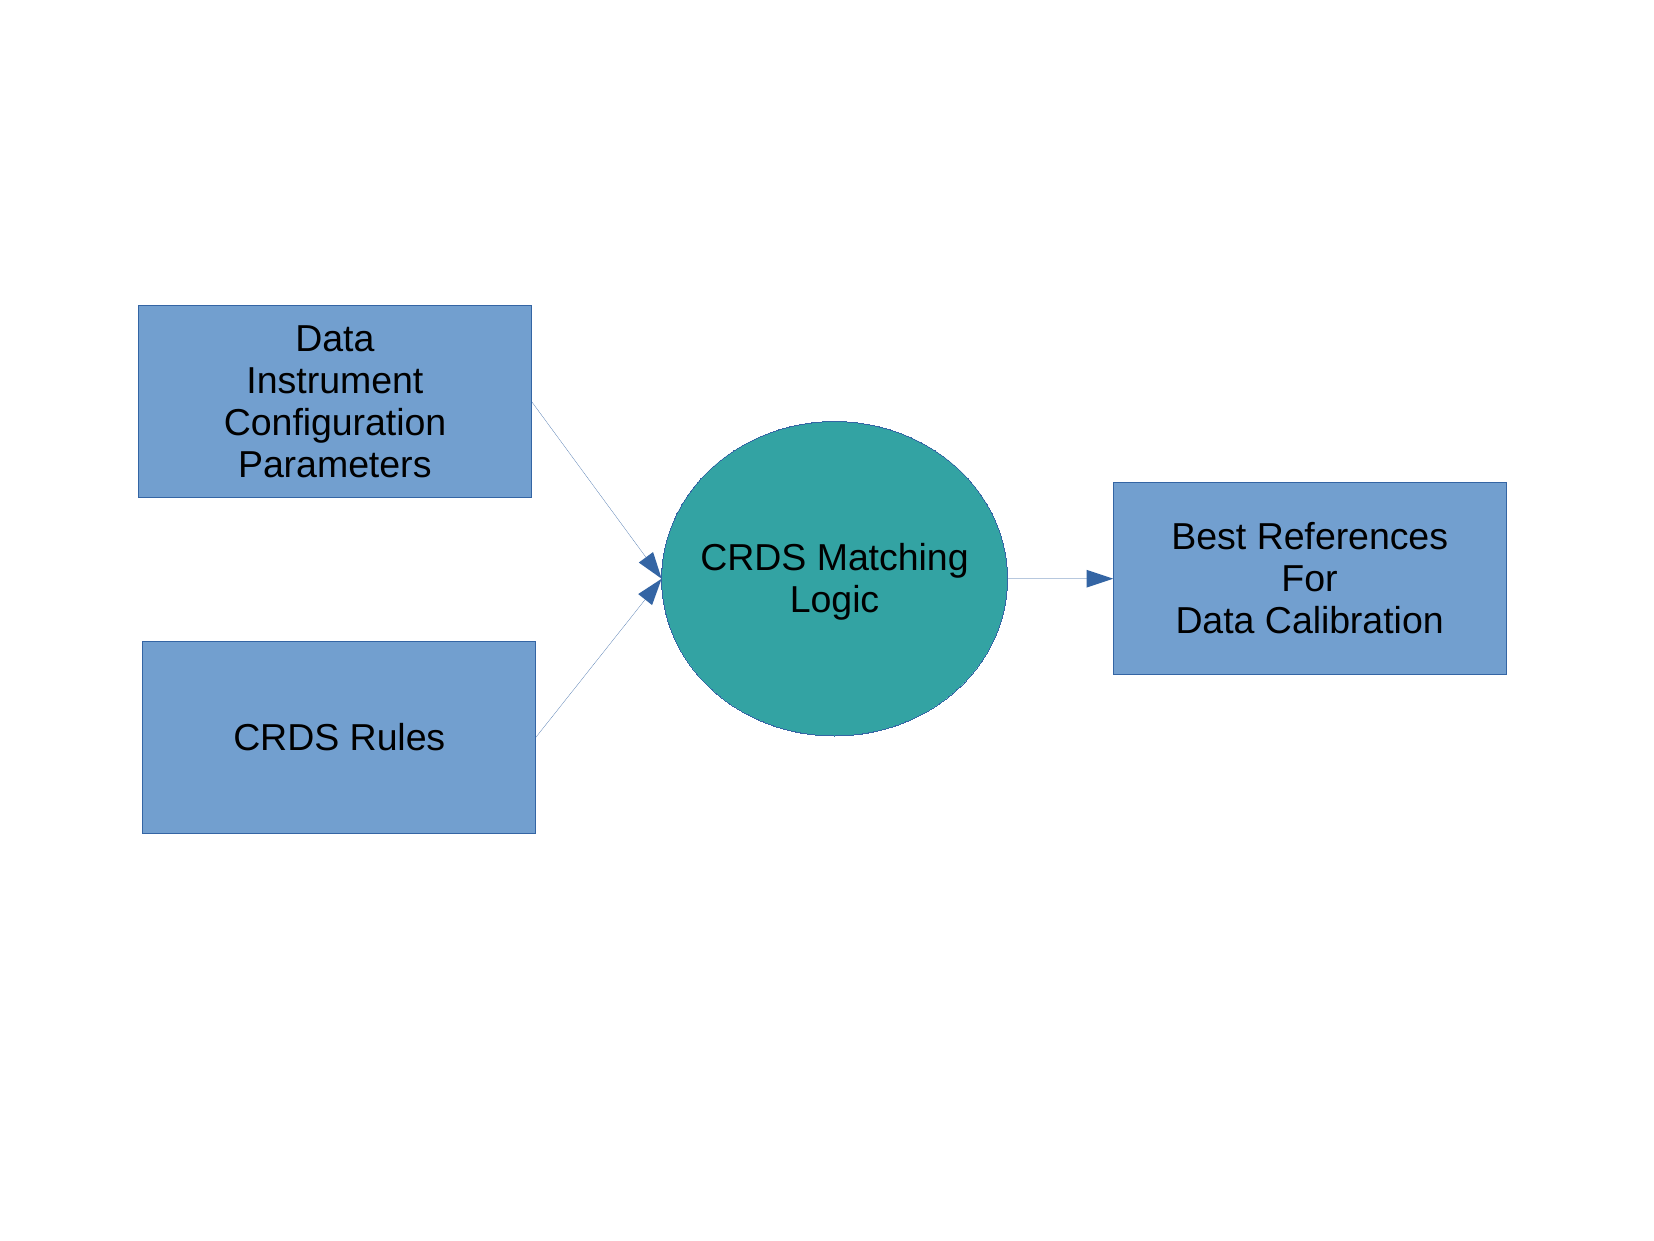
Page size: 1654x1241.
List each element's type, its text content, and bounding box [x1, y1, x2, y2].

text_box CRDS Rules [142, 641, 536, 834]
text_box Data Instrument Configuration Parameters [138, 305, 532, 498]
text_box CRDS Matching Logic [661, 421, 1008, 737]
text_box Best References For Data Calibration [1113, 482, 1507, 675]
